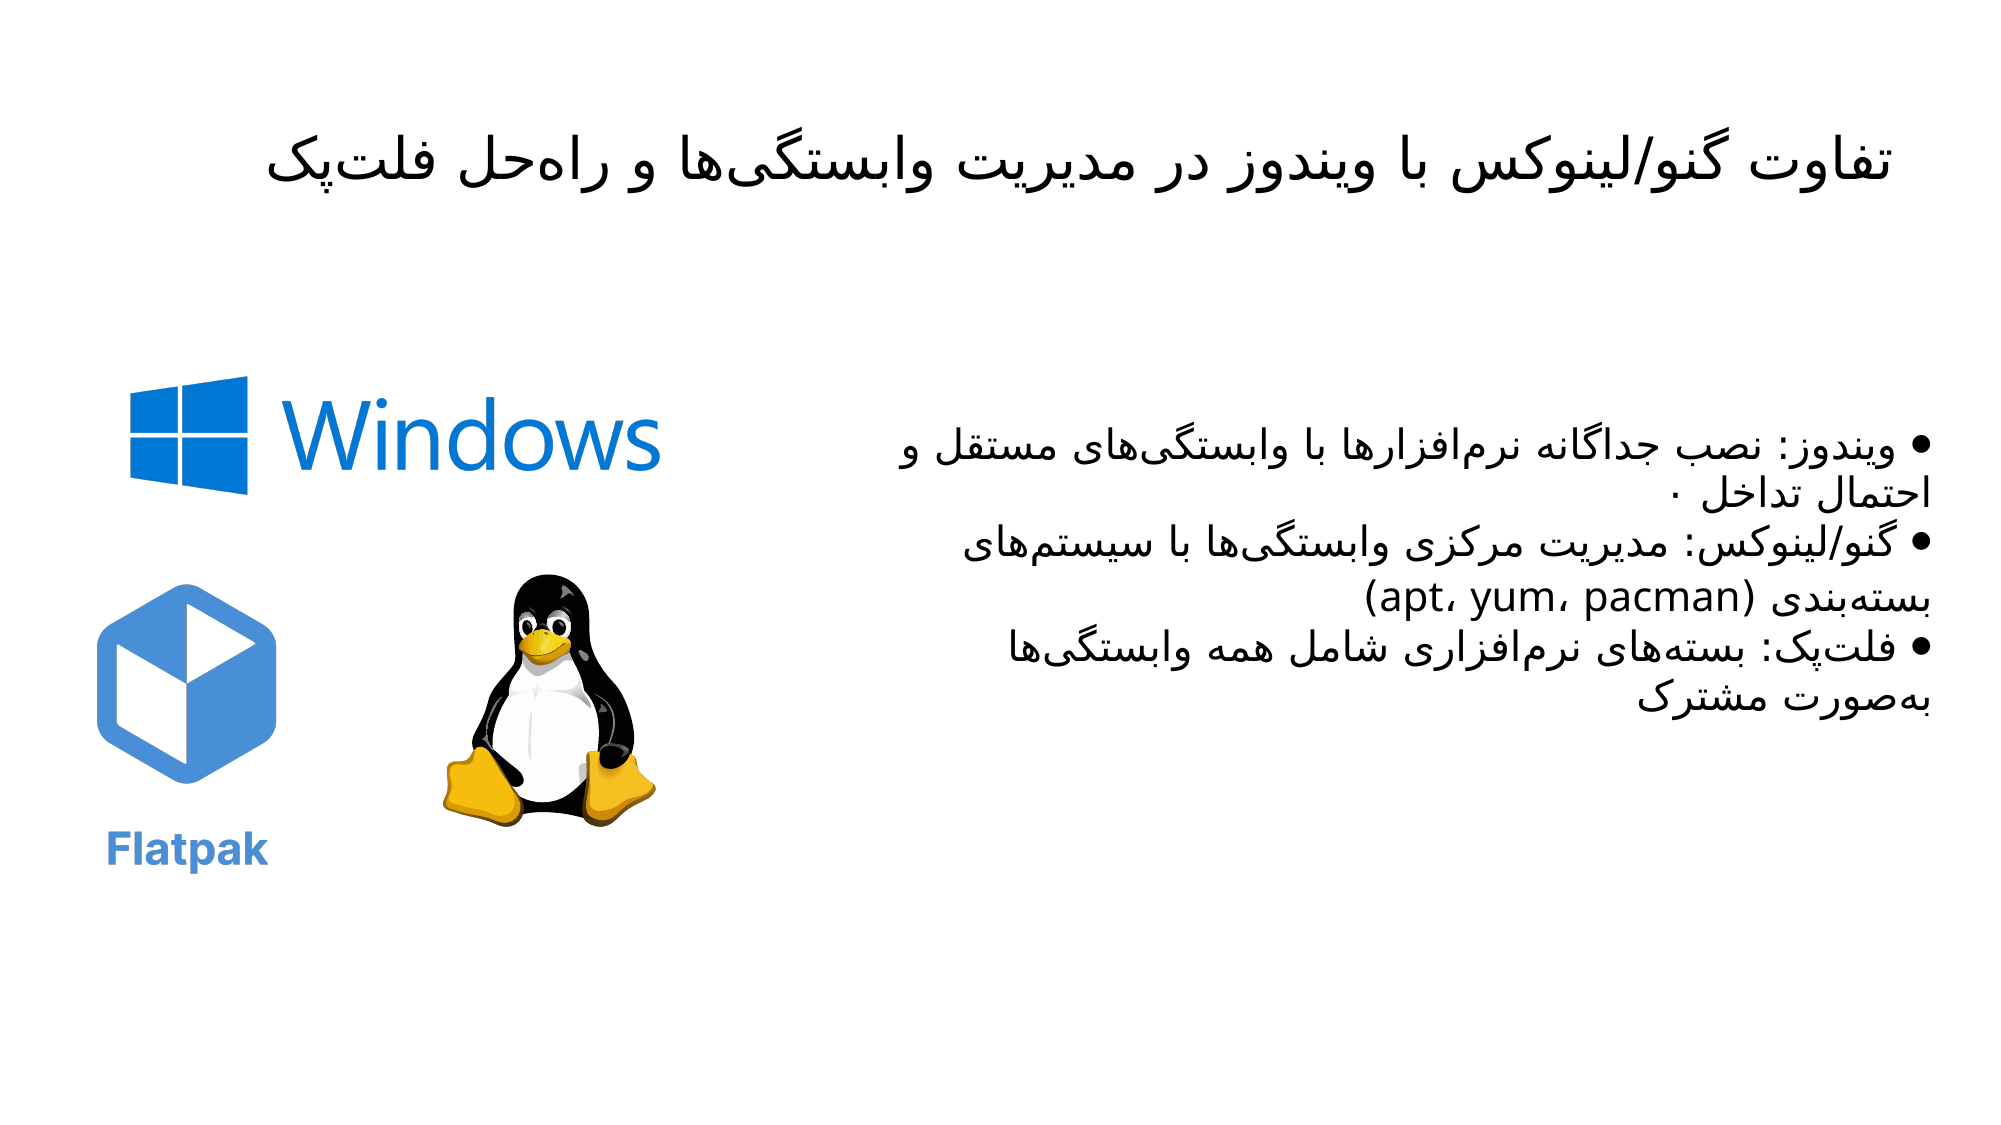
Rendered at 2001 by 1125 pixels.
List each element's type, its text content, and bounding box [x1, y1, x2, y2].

text_box تفاوت گنو/لینوکس با ویندوز در مدیریت وابستگی‌ها و راه‌حل فلت‌پک [251, 118, 1831, 224]
picture [0, 206, 739, 916]
text_box ⦁ ویندوز: نصب جداگانه نرم‌افزارها با وابستگی‌های مستقل و احتمال تداخل ۰ ⦁ گنو/لینوکس: مدیریت مرکزی وابستگی‌ها با سیستم‌های بسته‌بندی (apt، yum، pacman) ⦁ فلت‌پک: بسته‌های نرم‌افزاری شامل همه وابستگی‌ها به‌صورت مشترک [885, 413, 1979, 886]
